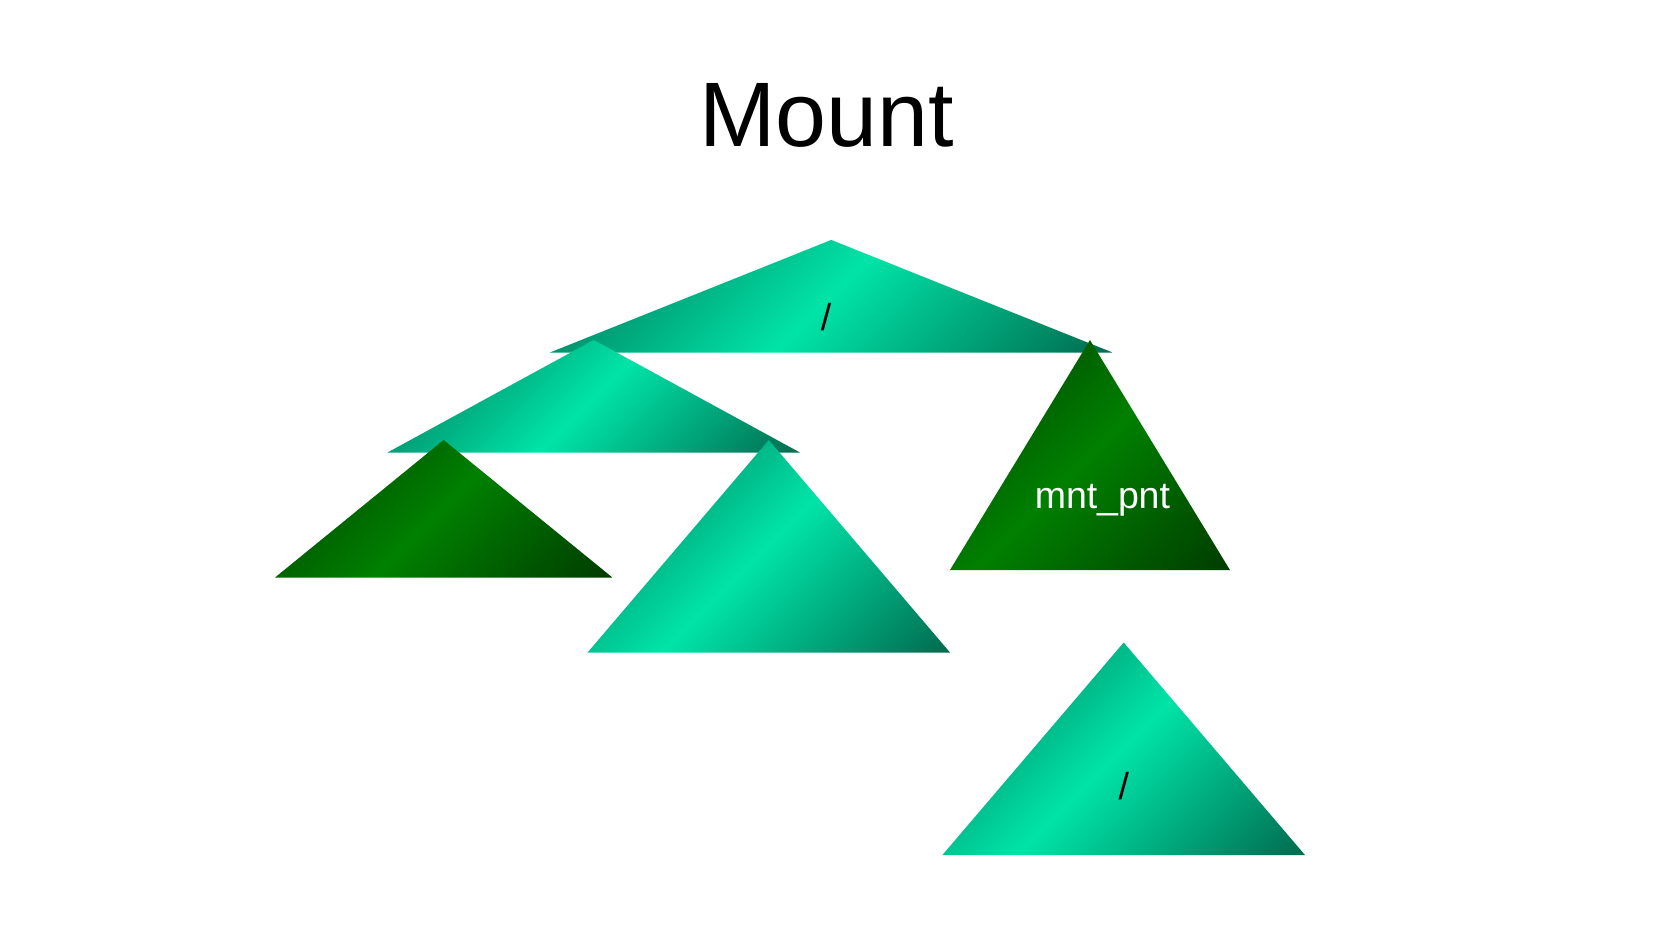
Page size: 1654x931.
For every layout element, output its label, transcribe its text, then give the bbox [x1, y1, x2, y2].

text_box [274, 441, 613, 578]
text_box / [549, 239, 1088, 353]
text_box / [942, 642, 1306, 856]
text_box mnt_pnt [949, 340, 1231, 571]
text_box / [1093, 344, 1113, 353]
title Mount [82, 37, 1571, 193]
